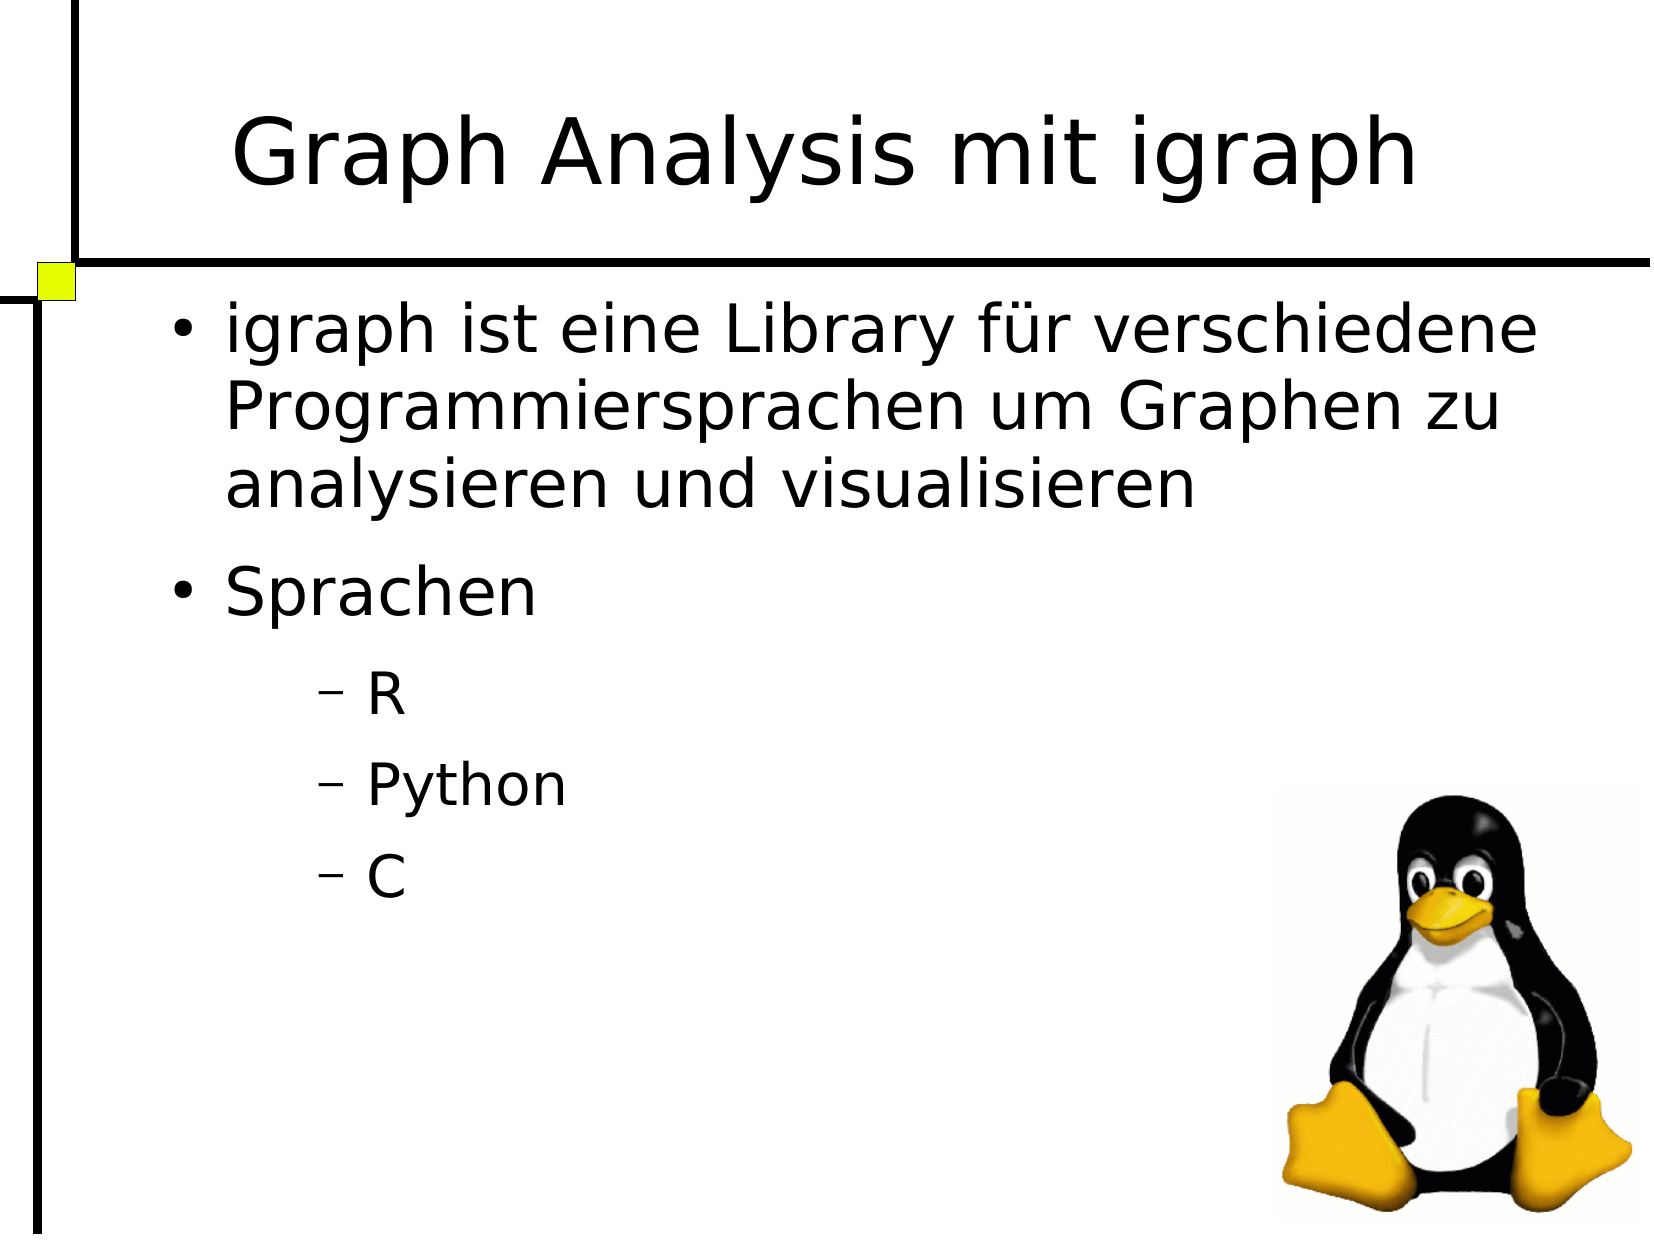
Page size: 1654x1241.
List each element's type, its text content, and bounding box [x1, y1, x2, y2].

list igraph ist eine Library für verschiedene Programmiersprachen um Graphen zu analysieren und visualisieren Sprachen R Python C [82, 290, 1571, 1010]
picture [1275, 787, 1642, 1223]
title Graph Analysis mit igraph [82, 49, 1571, 257]
